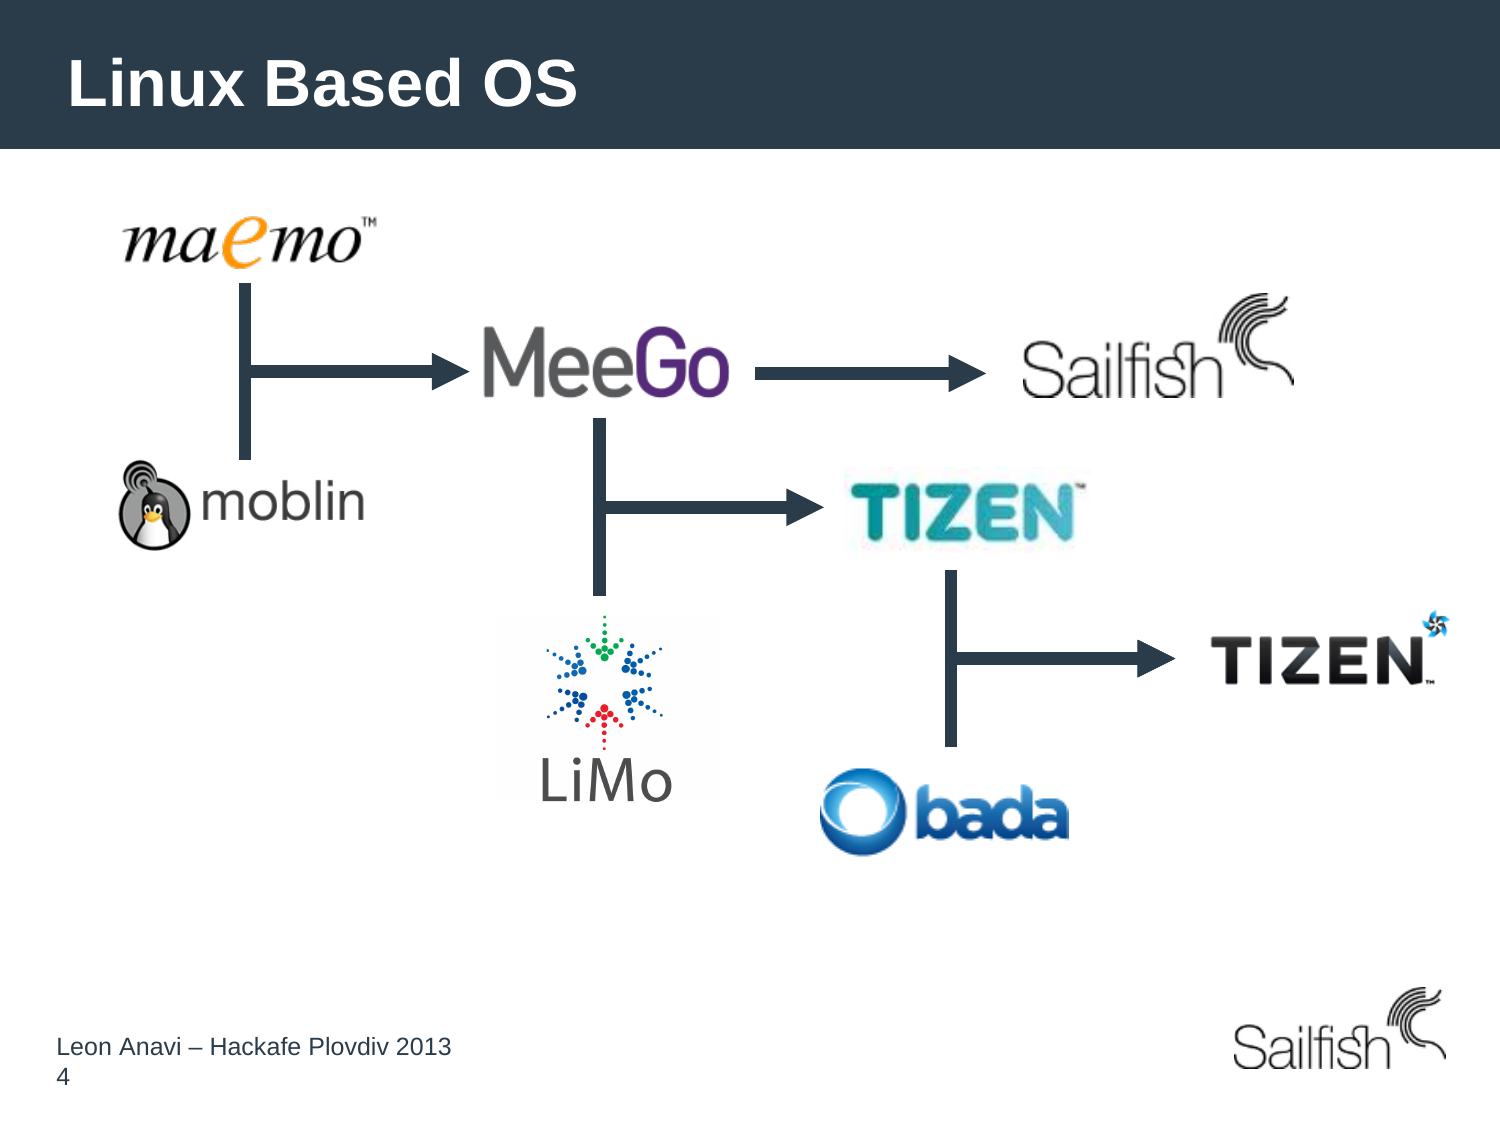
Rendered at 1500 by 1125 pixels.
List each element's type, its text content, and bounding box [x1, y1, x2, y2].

picture [820, 745, 1069, 883]
picture [91, 450, 399, 561]
text_box Linux Based OS [53, 32, 1466, 173]
picture [844, 467, 1093, 553]
picture [88, 196, 402, 291]
picture [481, 318, 730, 401]
picture [1234, 987, 1446, 1069]
picture [1023, 293, 1294, 398]
picture [1187, 586, 1474, 710]
picture [493, 613, 718, 803]
